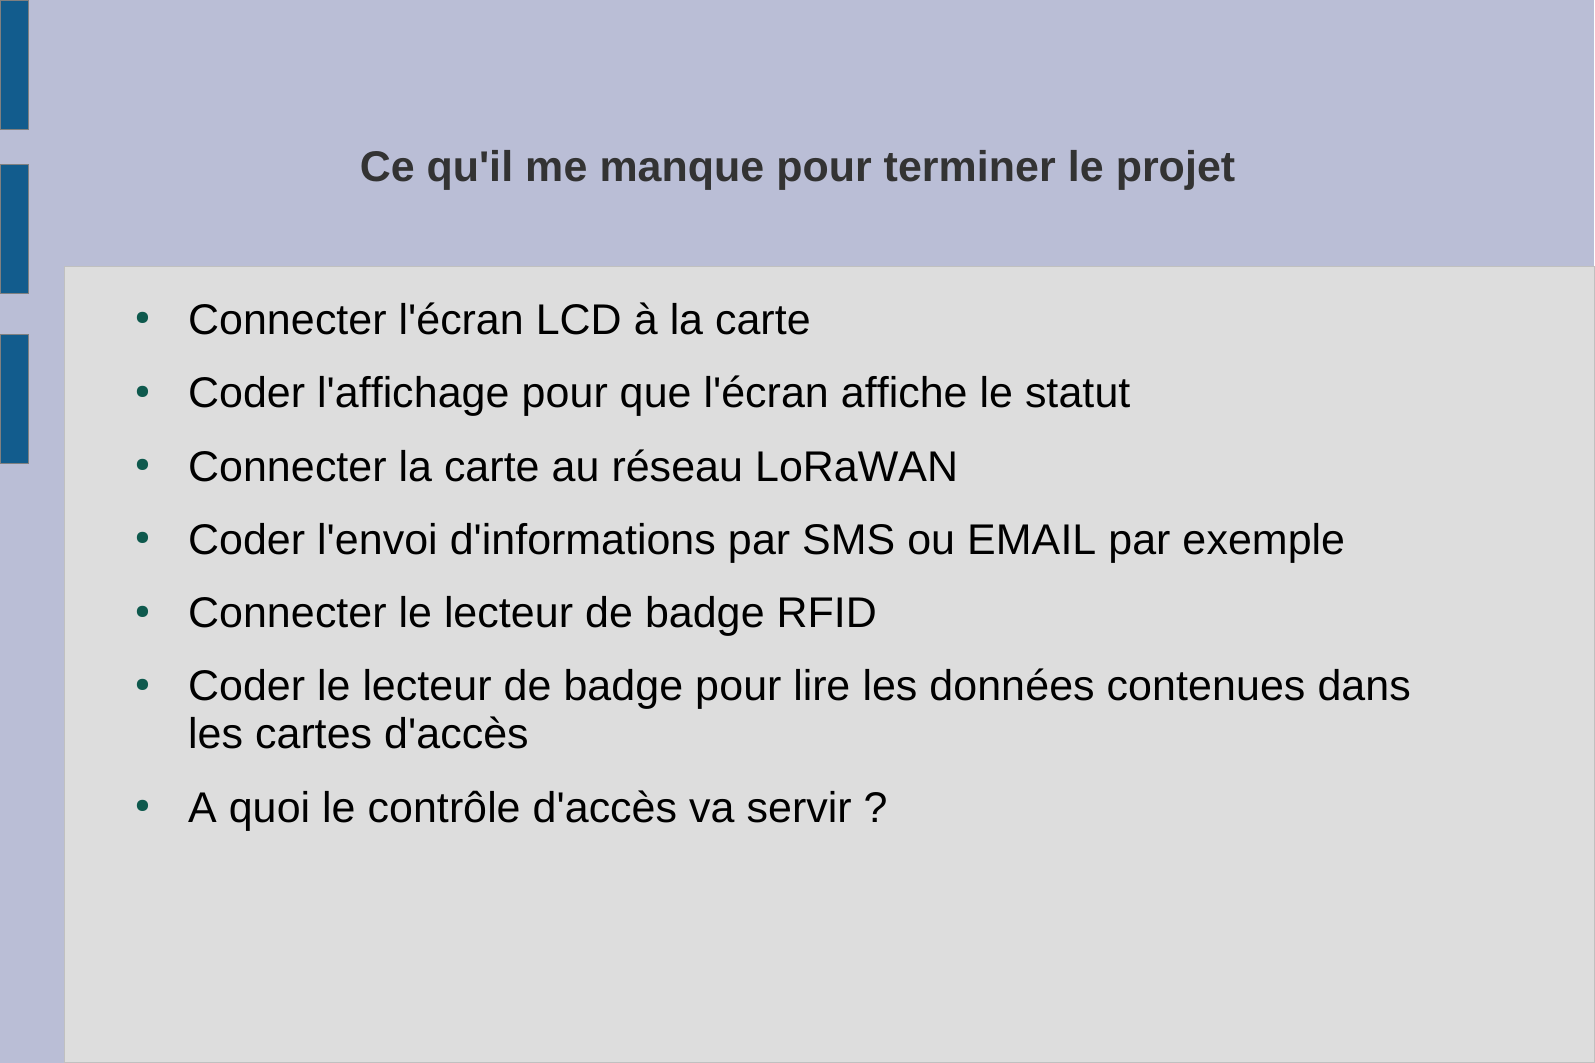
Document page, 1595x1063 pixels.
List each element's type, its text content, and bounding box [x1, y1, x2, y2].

title Ce qu'il me manque pour terminer le projet [117, 78, 1479, 256]
list Connecter l'écran LCD à la carte Coder l'affichage pour que l'écran affiche le statut Connecter la carte au réseau LoRaWAN Coder l'envoi d'informations par SMS ou EMAIL par exemple Connecter le lecteur de badge RFID Coder le lecteur de badge pour lire les données contenues dans les cartes d'accès A quoi le contrôle d'accès va servir ? [117, 295, 1479, 966]
